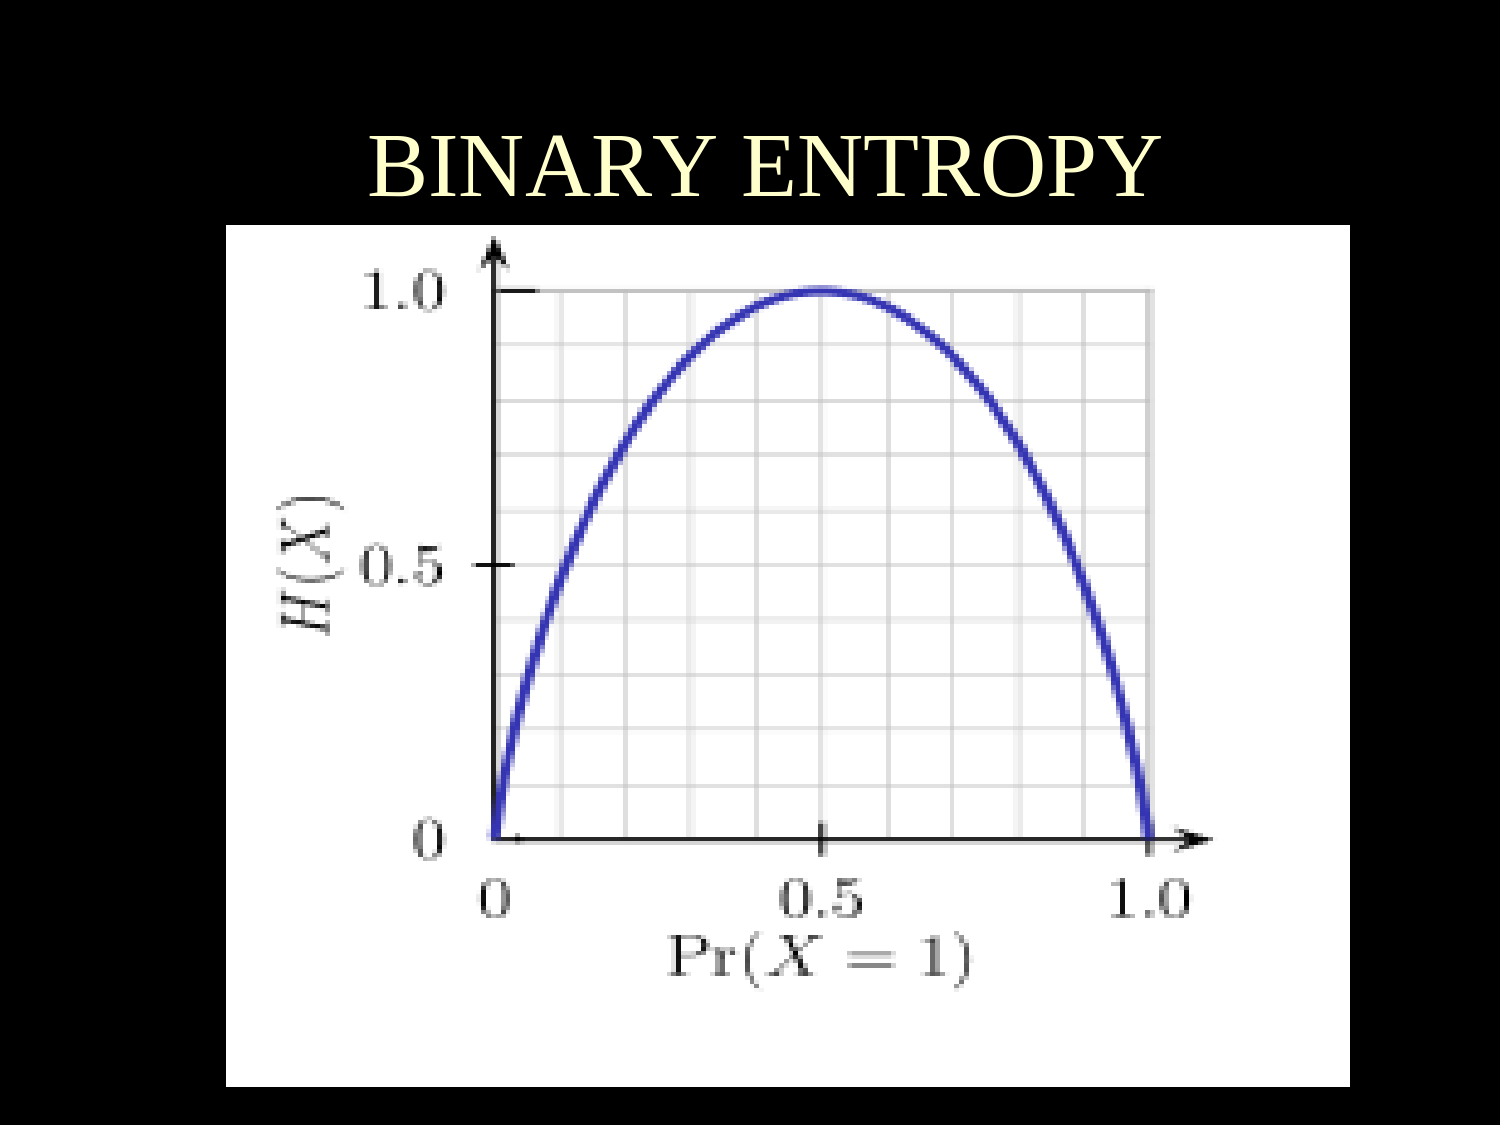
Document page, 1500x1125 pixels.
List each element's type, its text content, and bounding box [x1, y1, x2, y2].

text_box [225, 263, 1351, 1088]
title BINARY ENTROPY [37, 57, 1496, 263]
picture [262, 224, 1238, 1013]
